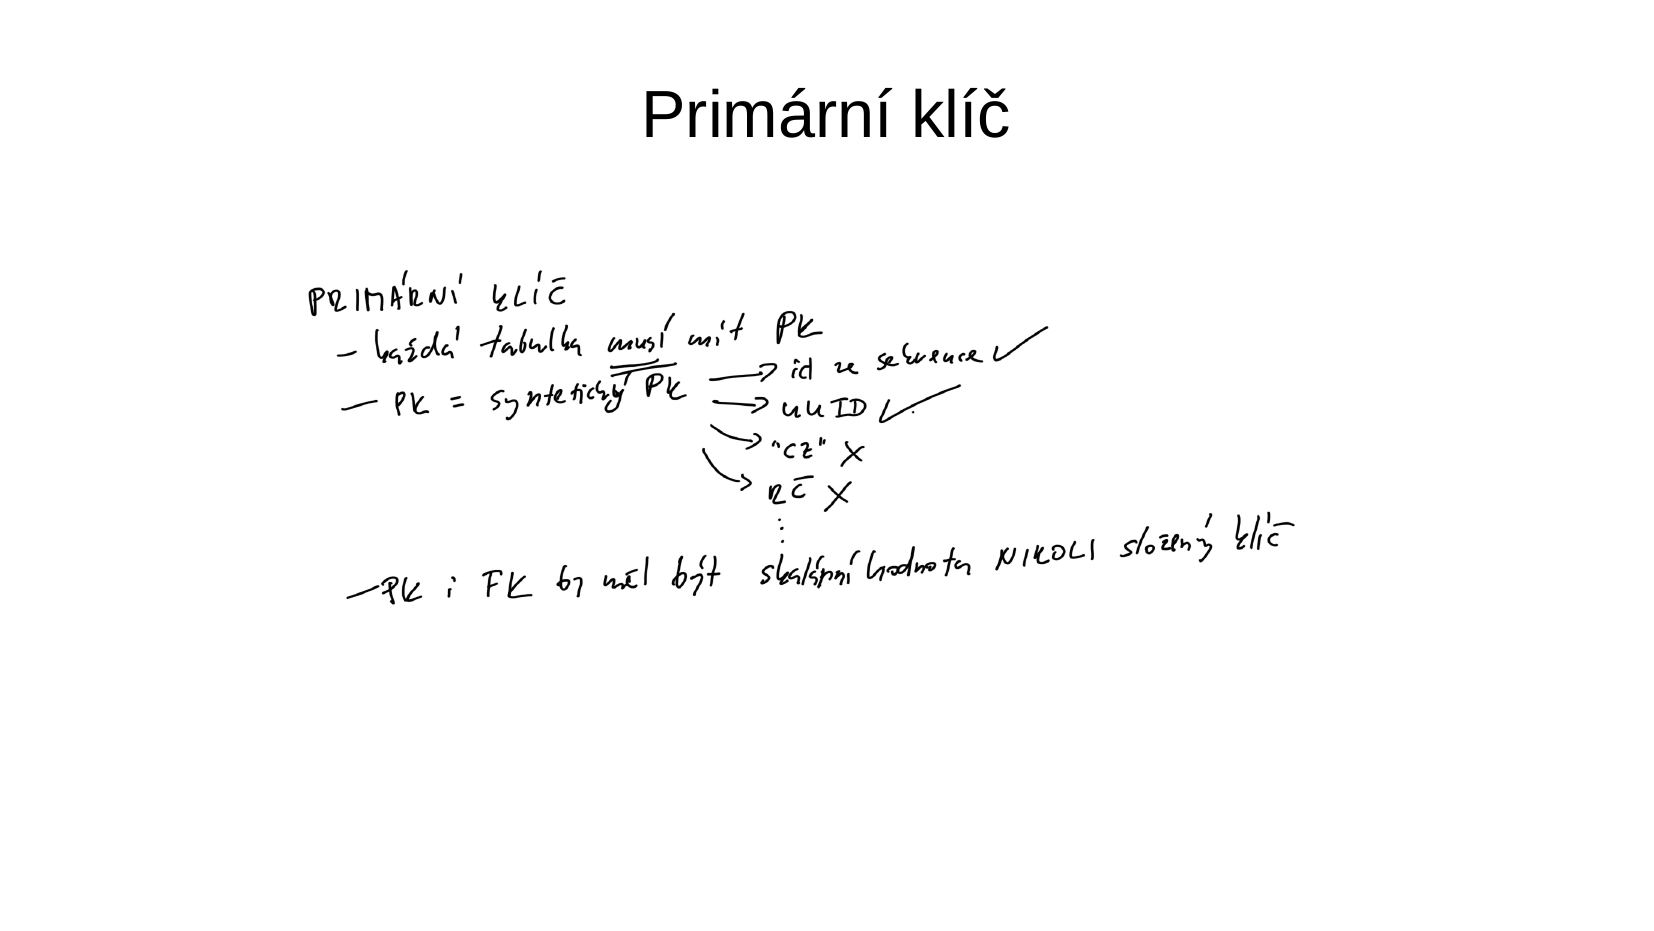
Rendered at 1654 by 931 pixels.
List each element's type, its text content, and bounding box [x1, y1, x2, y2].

title Primární klíč [82, 37, 1571, 193]
picture [187, 210, 1388, 675]
